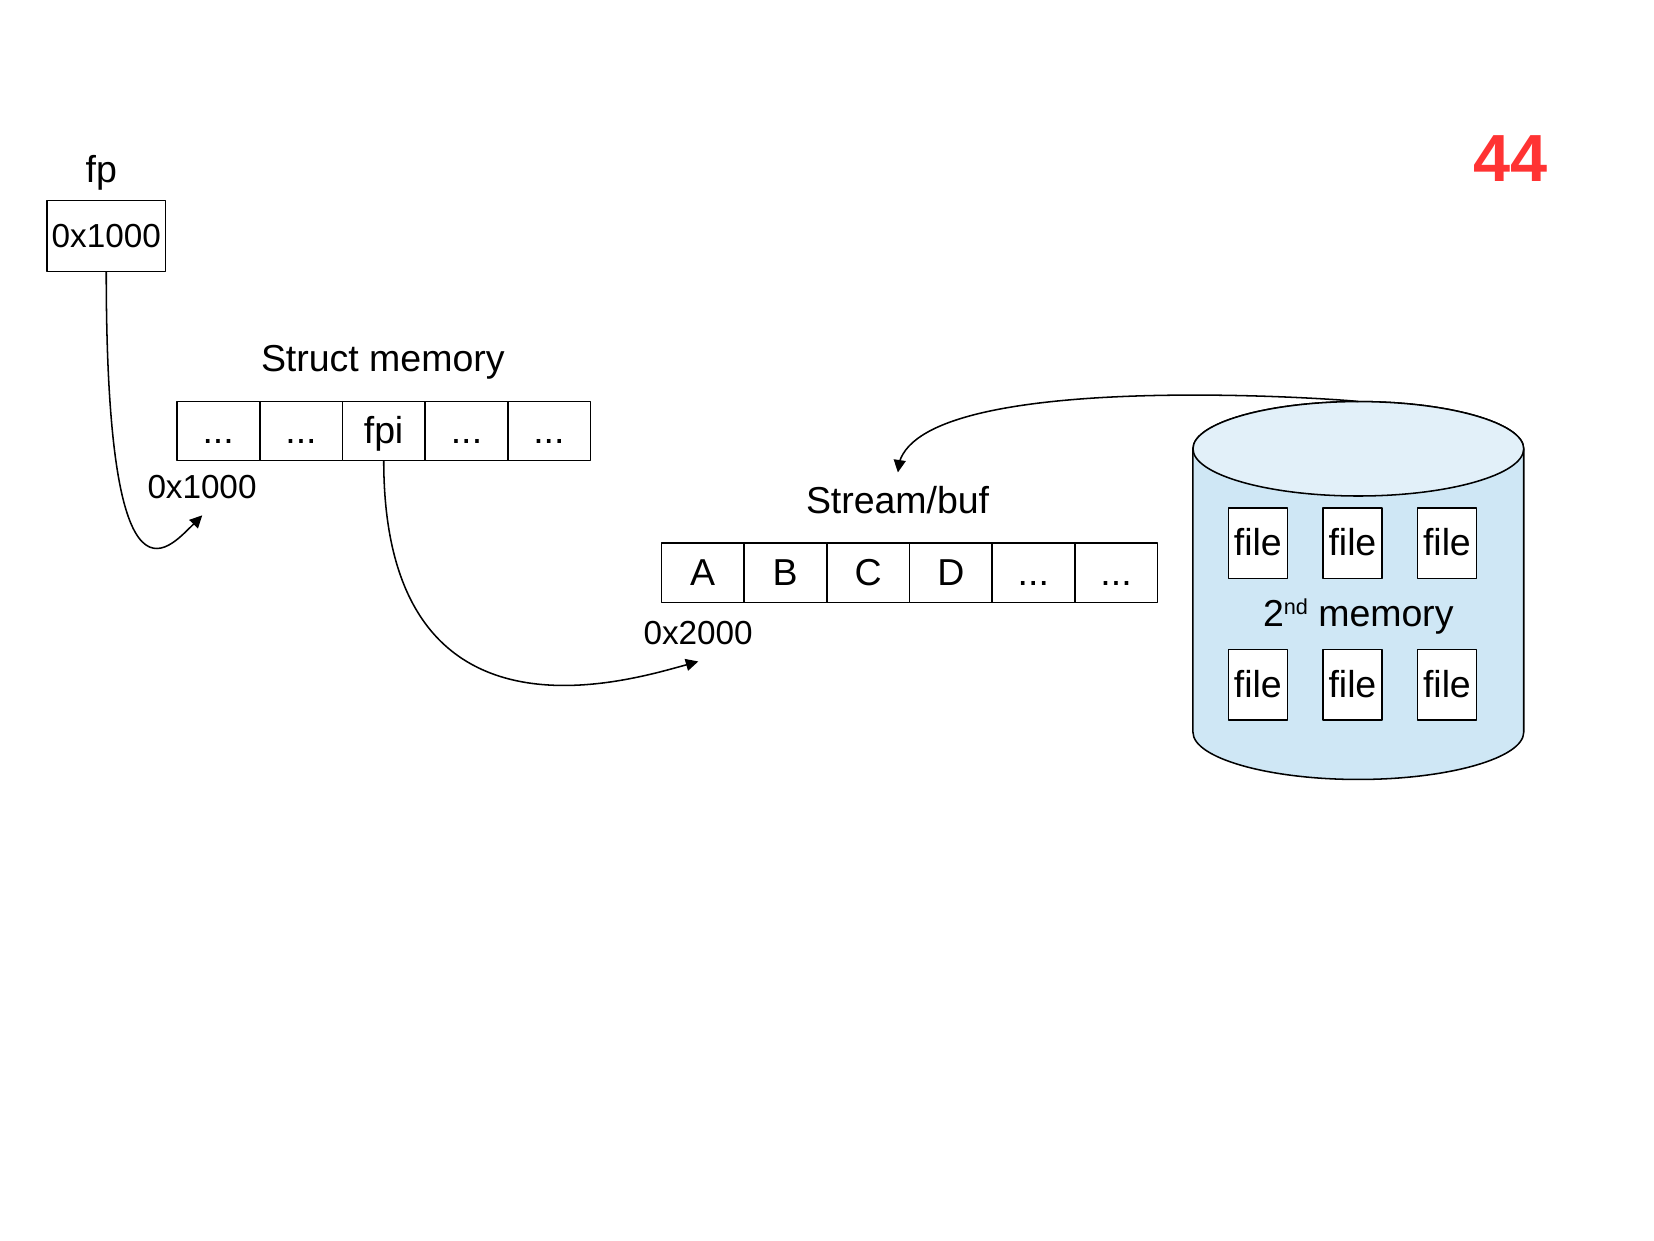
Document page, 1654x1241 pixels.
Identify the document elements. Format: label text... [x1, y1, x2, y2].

text_box file [1228, 507, 1288, 579]
text_box file [1417, 507, 1477, 579]
text_box ... [1074, 543, 1158, 603]
text_box file [1322, 649, 1382, 721]
text_box 44 [1458, 114, 1563, 210]
text_box ... [425, 401, 507, 461]
text_box file [1322, 507, 1382, 579]
text_box Stream/buf [791, 472, 1005, 533]
text_box 0x1000 [47, 200, 166, 272]
text_box ... [259, 401, 342, 461]
text_box fp [70, 141, 132, 202]
text_box Struct memory [246, 330, 520, 391]
text_box ... [992, 543, 1074, 603]
text_box file [1417, 649, 1477, 721]
text_box 2nd memory [1192, 449, 1524, 780]
text_box A [661, 543, 745, 603]
text_box D [909, 543, 992, 603]
text_box ... [177, 401, 259, 460]
text_box ... [507, 401, 591, 461]
text_box 0x1000 [132, 460, 272, 516]
text_box file [1228, 649, 1288, 721]
text_box 0x2000 [628, 606, 768, 662]
text_box C [827, 543, 909, 603]
text_box fpi [342, 401, 425, 461]
text_box B [745, 543, 827, 603]
